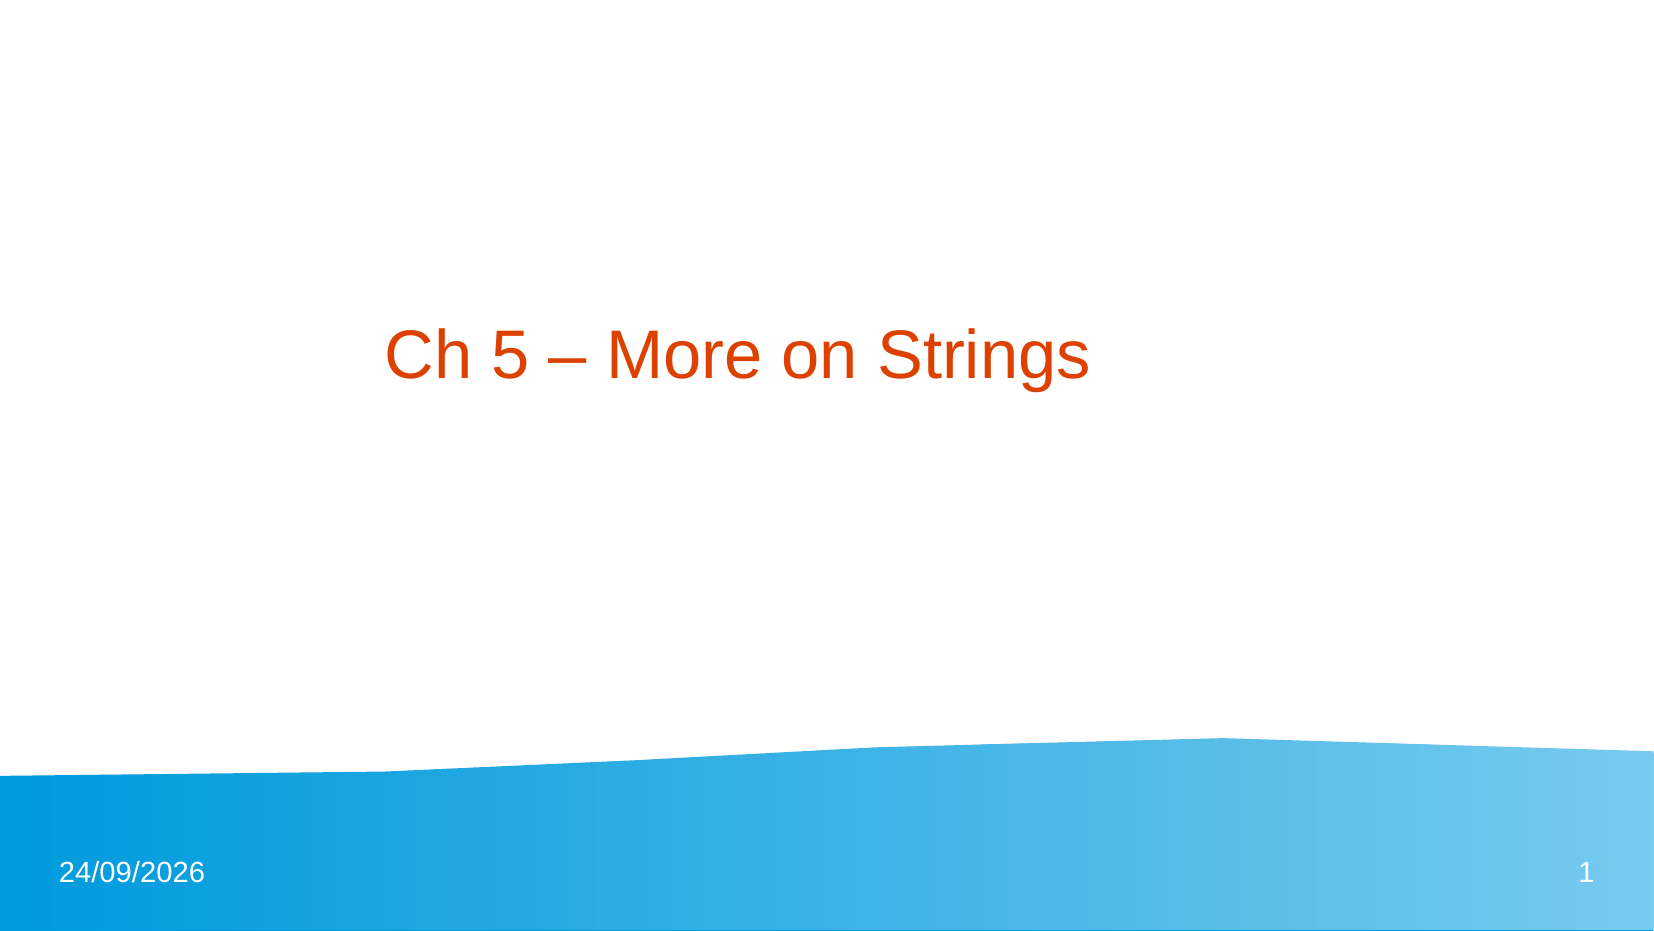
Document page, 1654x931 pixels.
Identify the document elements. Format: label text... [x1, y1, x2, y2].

title Ch 5 – More on Strings [0, 265, 1477, 443]
